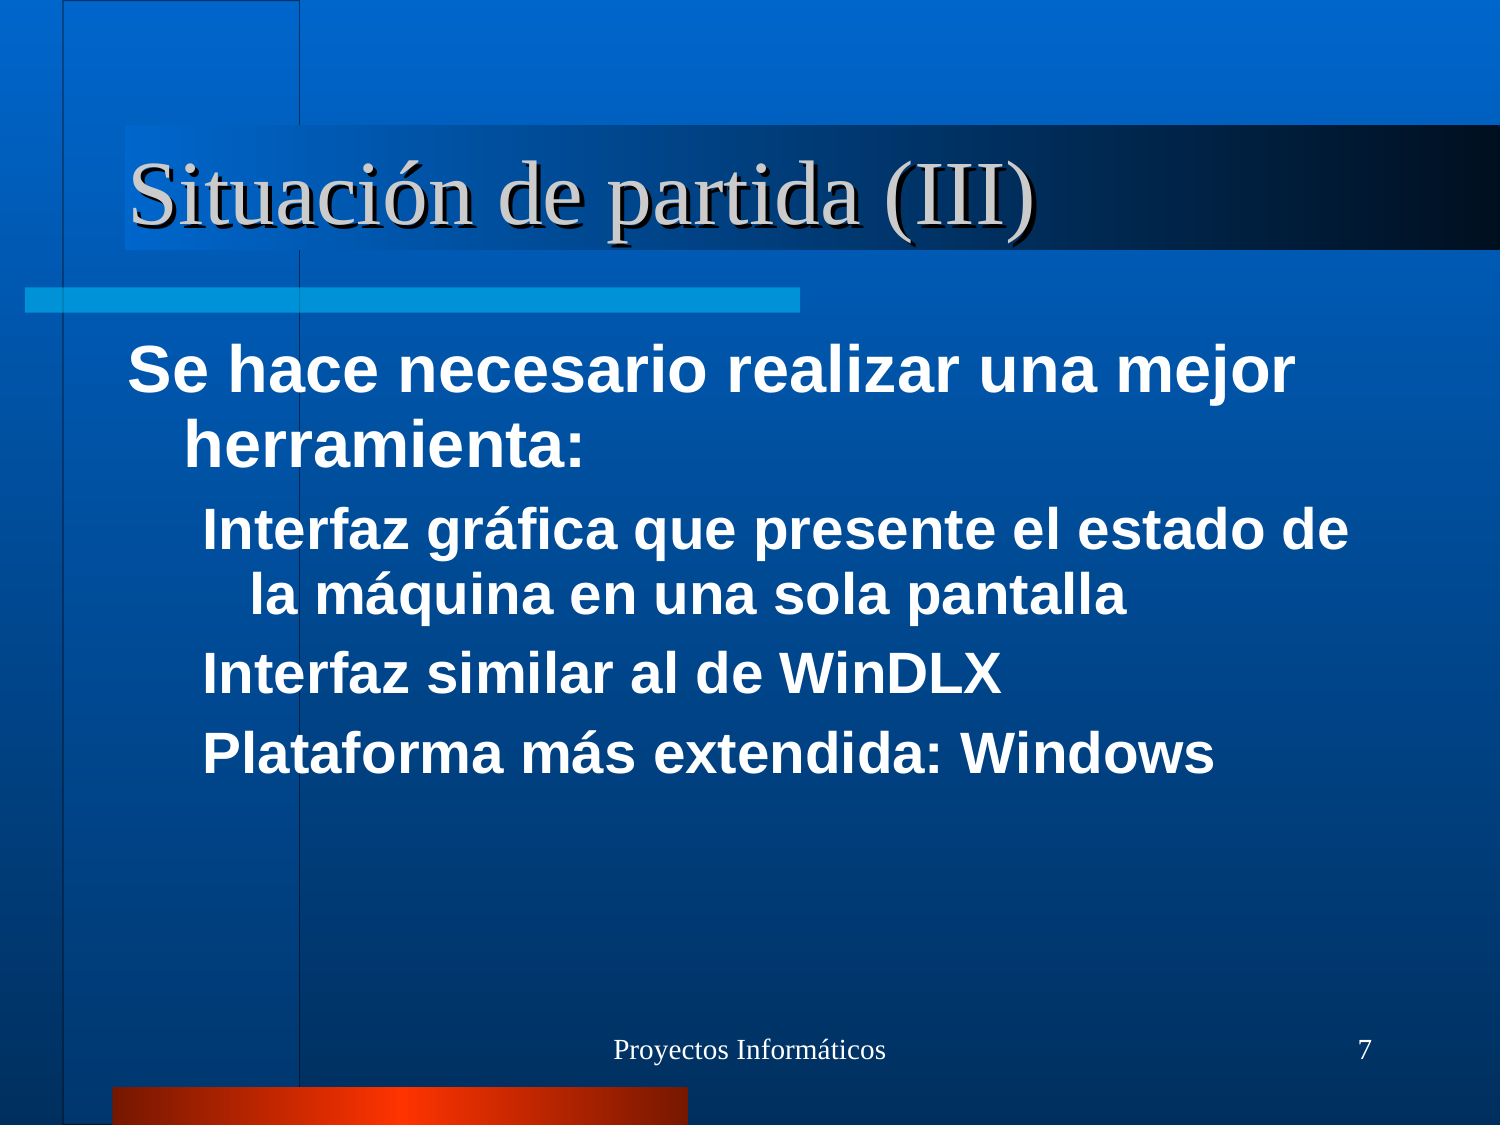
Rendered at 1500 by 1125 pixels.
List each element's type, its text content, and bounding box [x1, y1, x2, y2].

title Situación de partida (III) [112, 99, 1388, 288]
list Se hace necesario realizar una mejor herramienta: Interfaz gráfica que presente el estado de la máquina en una sola pantalla Interfaz similar al de WinDLX Plataforma más extendida: Windows [112, 324, 1388, 1001]
